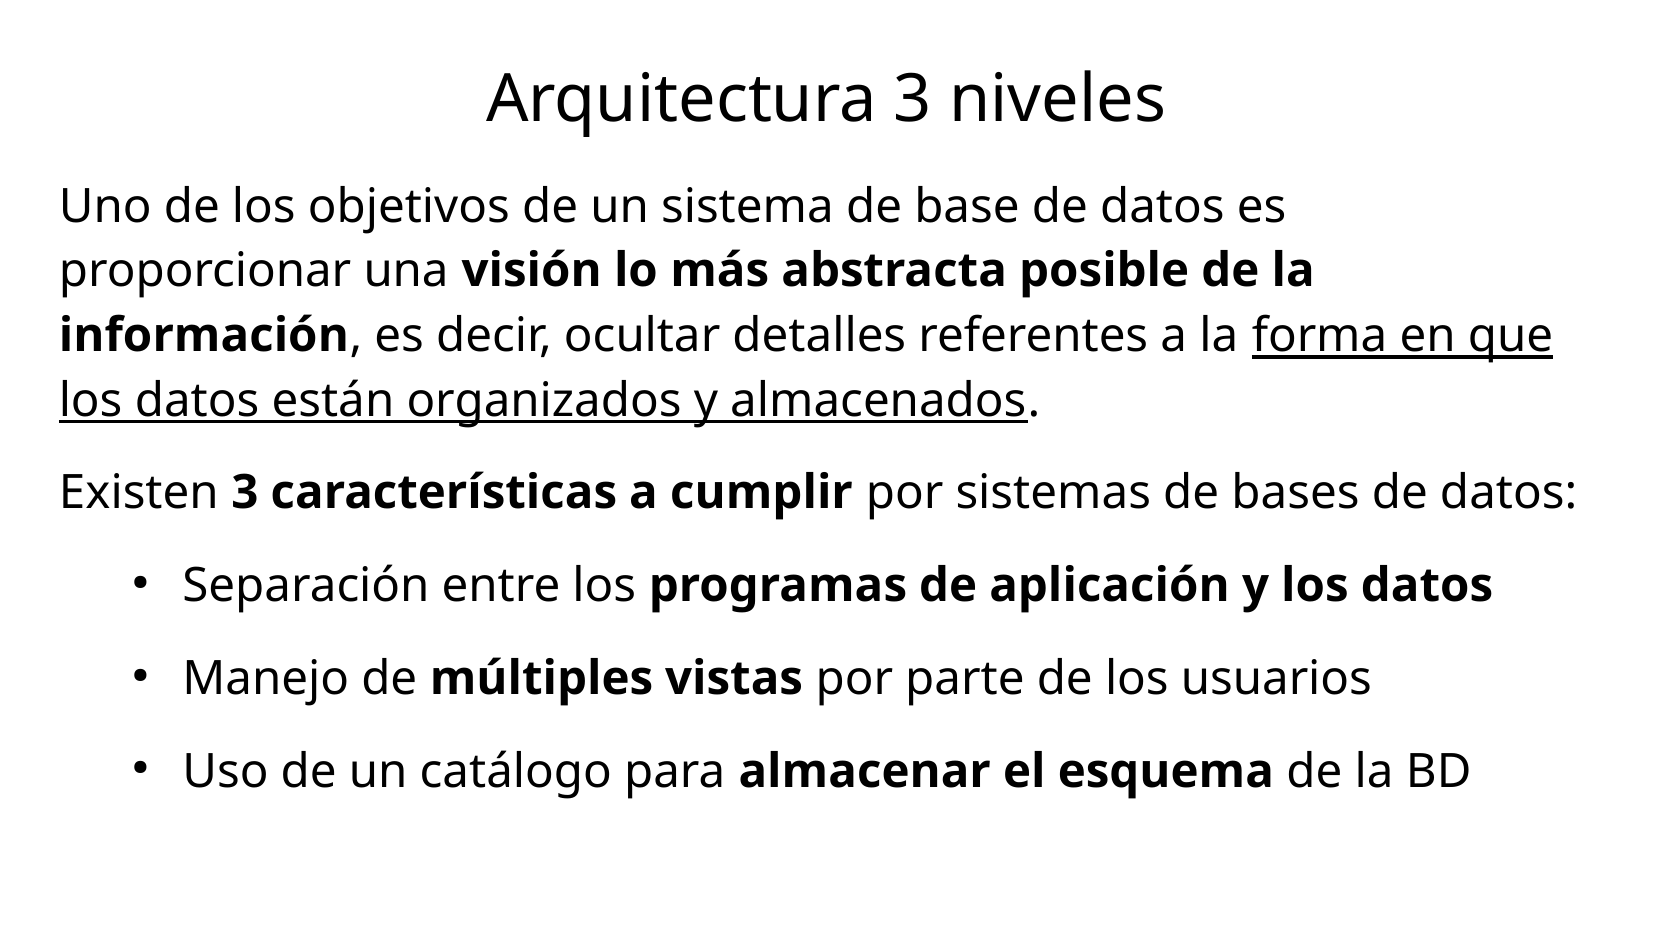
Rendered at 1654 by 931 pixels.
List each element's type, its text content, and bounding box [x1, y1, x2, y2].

title Arquitectura 3 niveles [82, 37, 1571, 154]
list Uno de los objetivos de un sistema de base de datos es proporcionar una visión lo más abstracta posible de la información, es decir, ocultar detalles referentes a la forma en que los datos están organizados y almacenados. Existen 3 características a cumplir por sistemas de bases de datos: Separación entre los programas de aplicación y los datos Manejo de múltiples vistas por parte de los usuarios Uso de un catálogo para almacenar el esquema de la BD [59, 171, 1583, 821]
